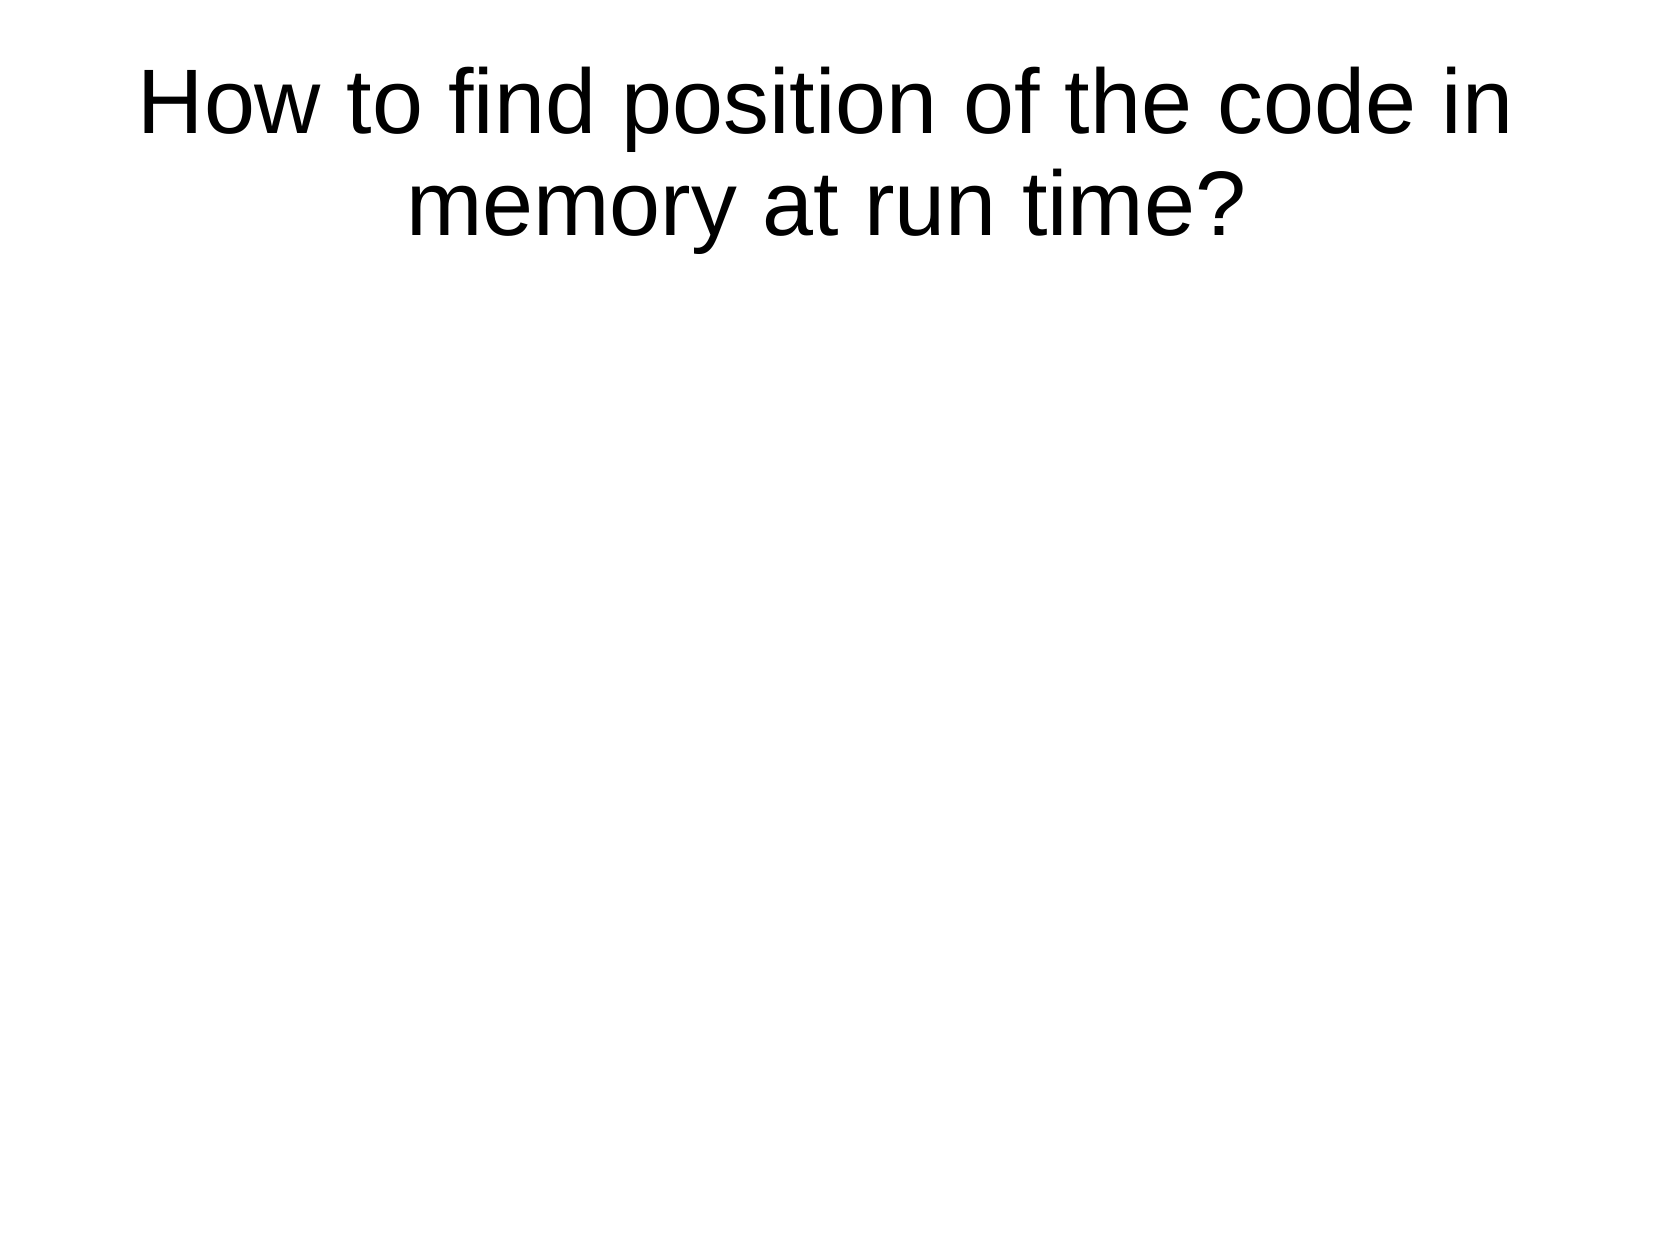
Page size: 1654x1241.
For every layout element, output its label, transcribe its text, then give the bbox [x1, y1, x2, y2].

title How to find position of the code in memory at run time? [82, 49, 1571, 257]
